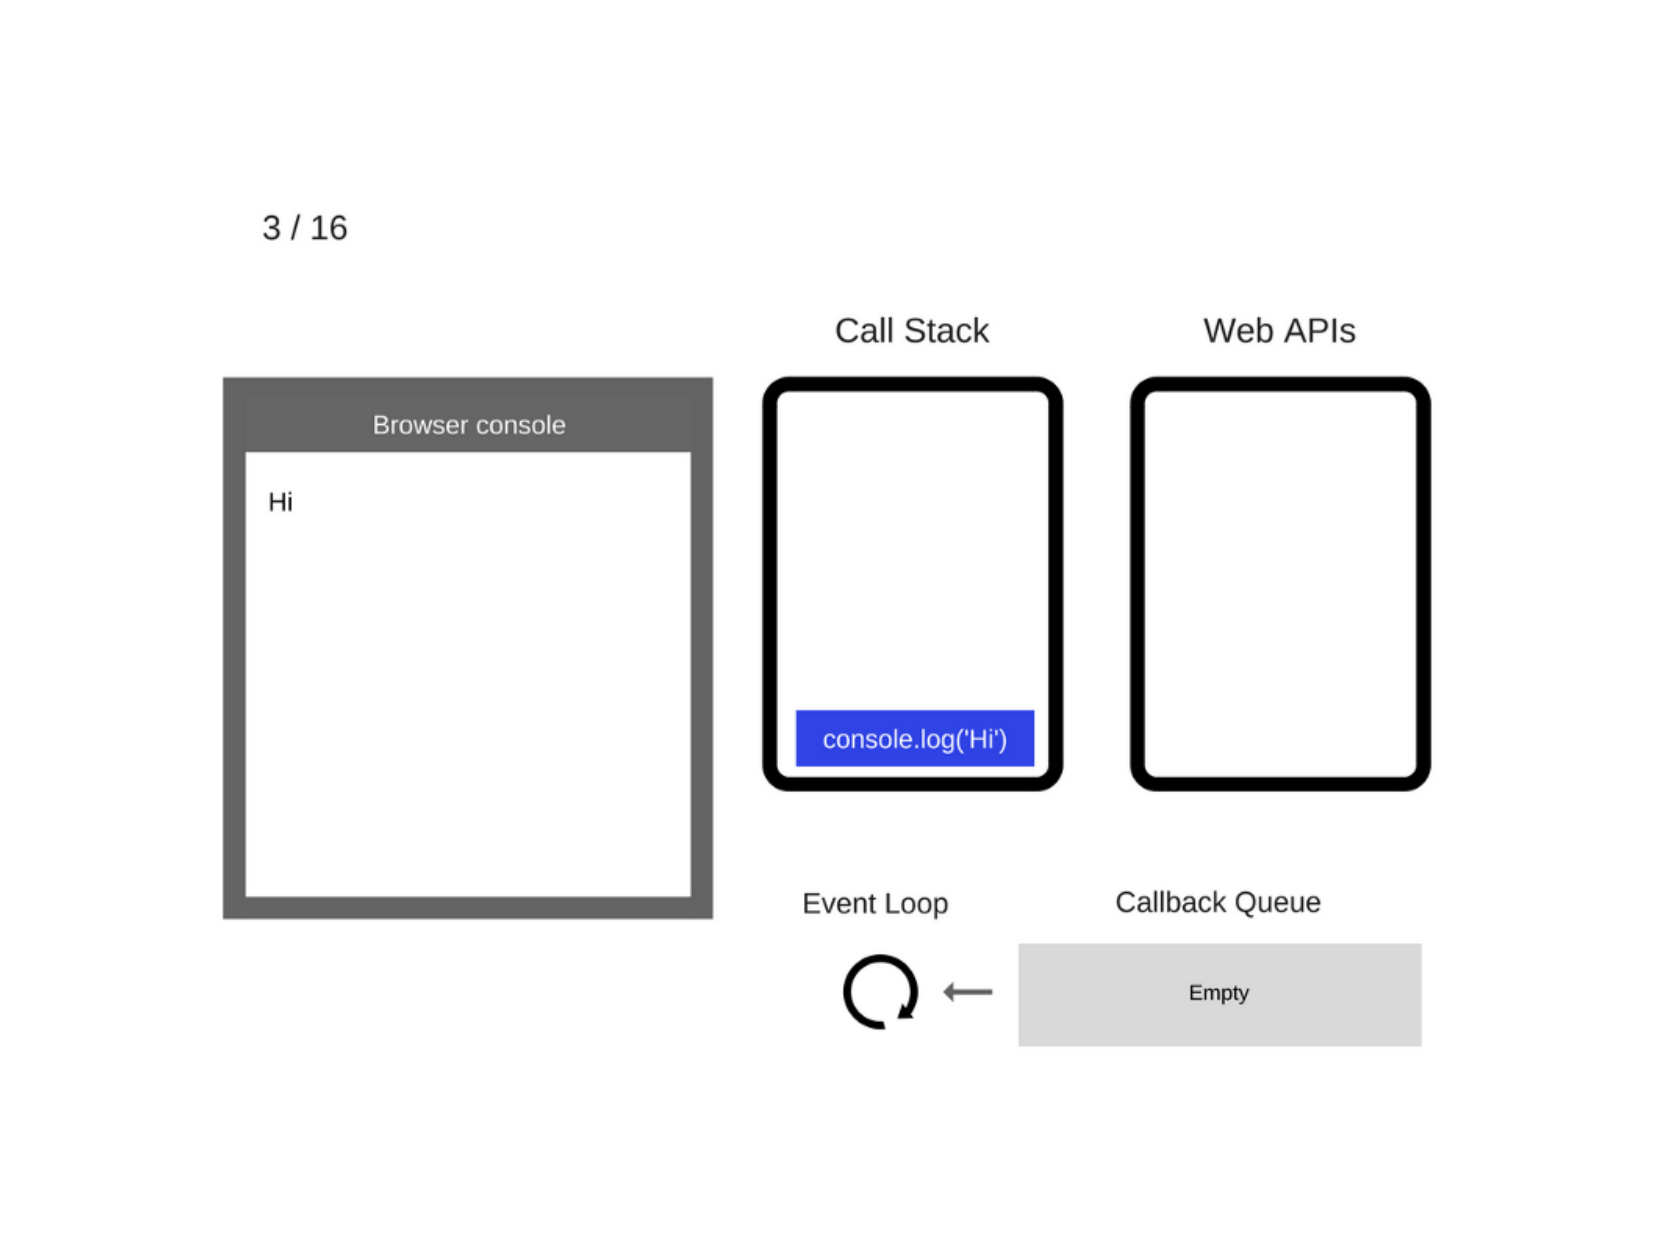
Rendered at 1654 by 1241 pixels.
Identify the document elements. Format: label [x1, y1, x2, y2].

picture [201, 194, 1452, 1133]
